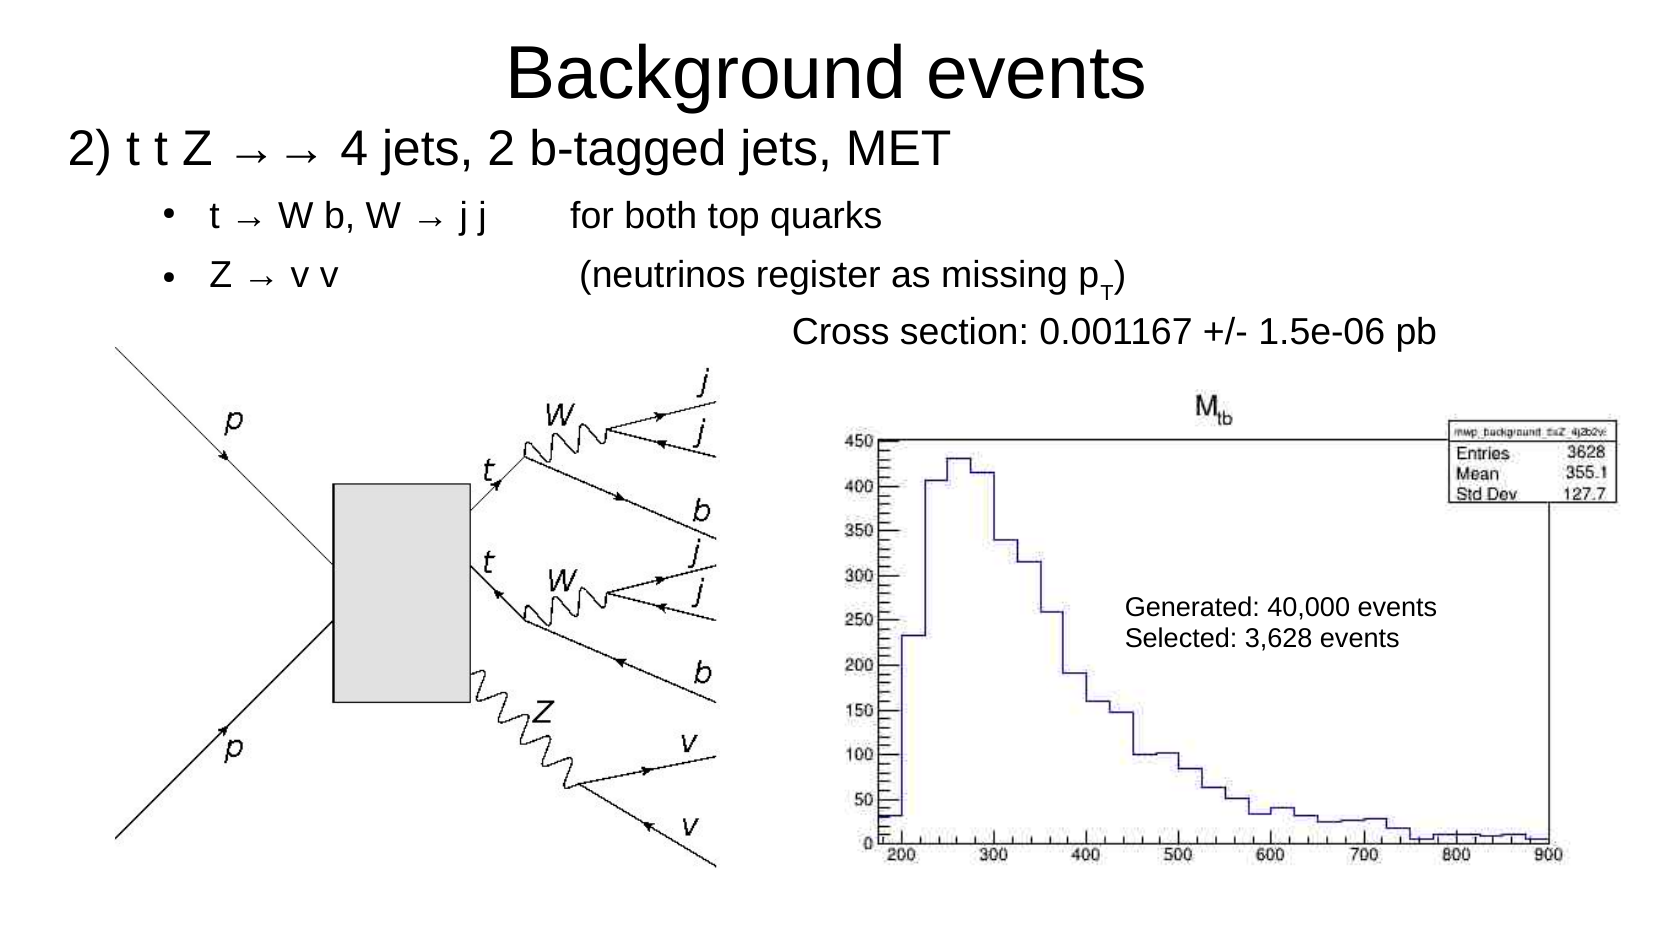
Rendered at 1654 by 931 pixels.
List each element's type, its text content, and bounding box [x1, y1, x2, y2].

text_box Cross section: 0.001167 +/- 1.5e-06 pb [777, 303, 1456, 361]
title Background events [82, 0, 1571, 151]
picture [795, 389, 1633, 895]
text_box Generated: 40,000 events Selected: 3,628 events [1110, 585, 1452, 661]
picture [114, 346, 721, 871]
list 2) t t Z →→ 4 jets, 2 b-tagged jets, MET t → W b, W → j j for both top quarks Z → v v (neutrinos register as missing pT) [0, 120, 1486, 661]
